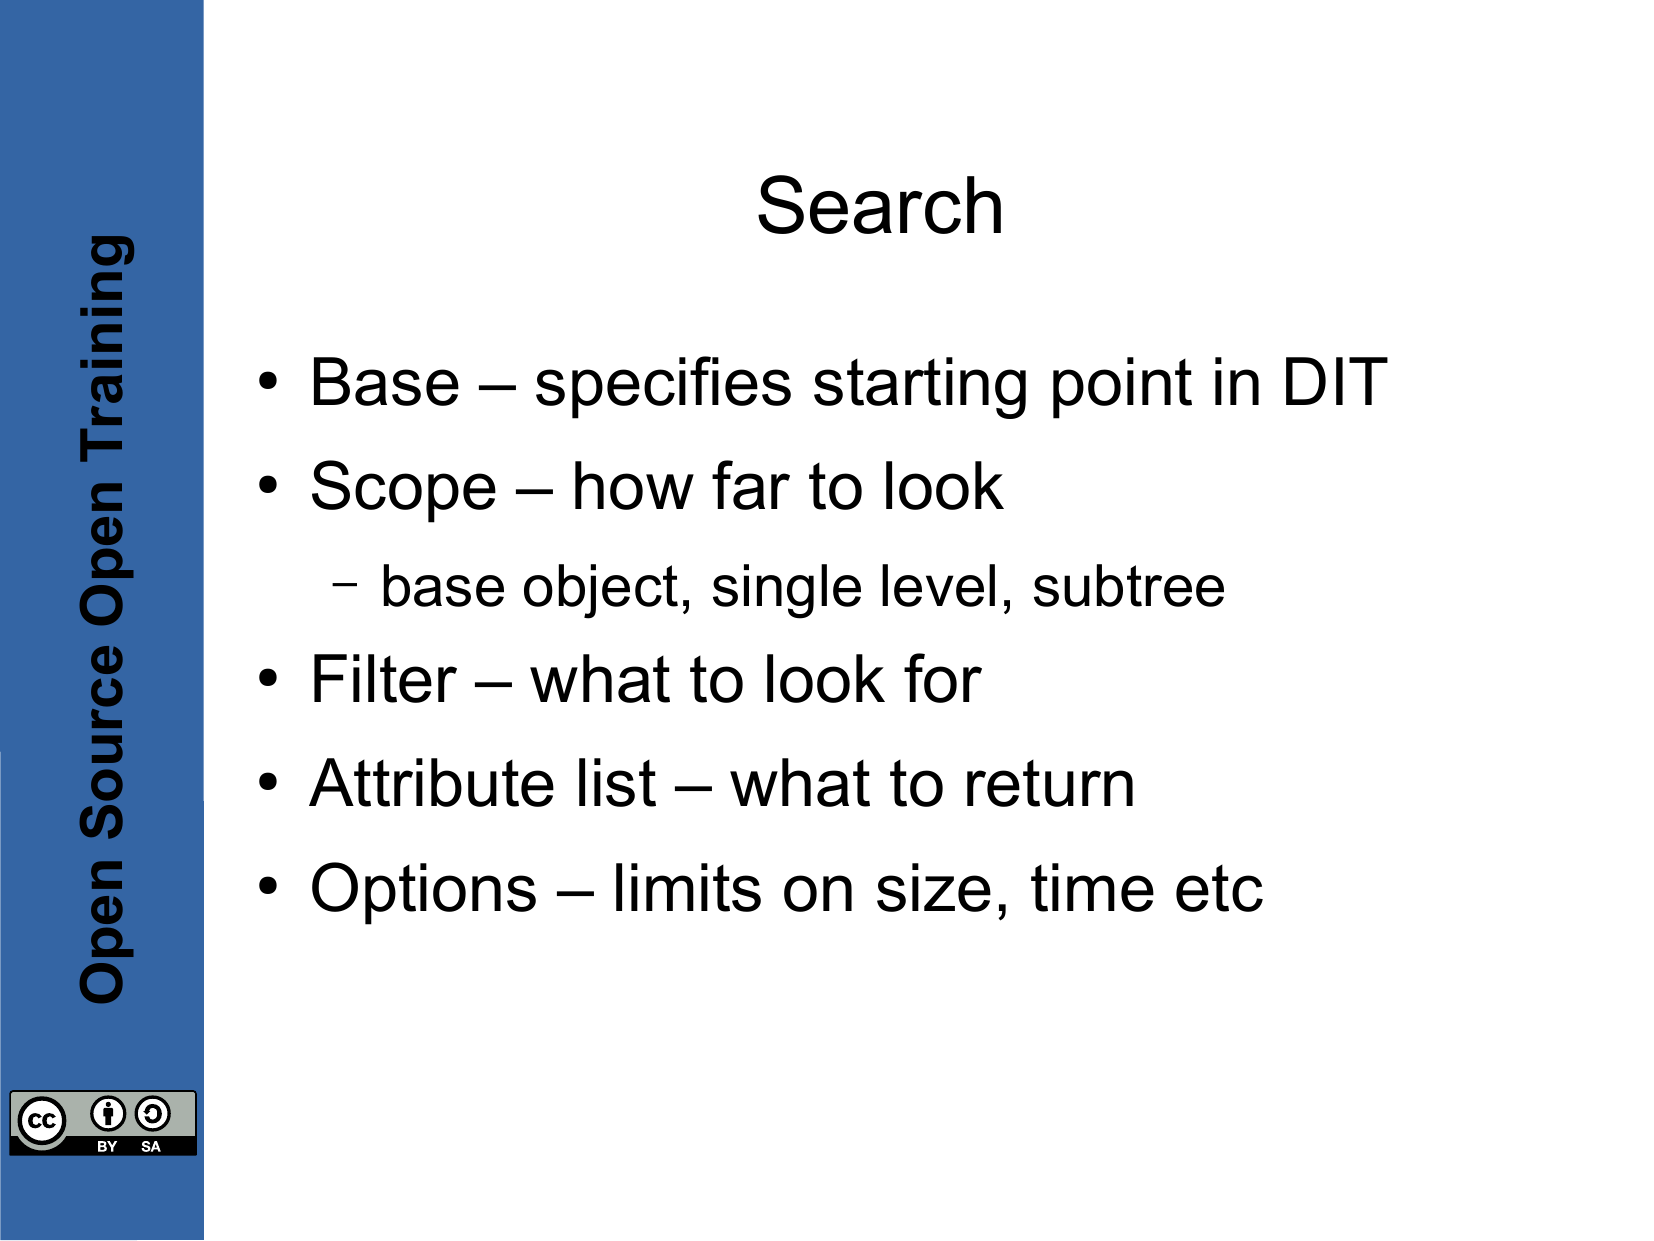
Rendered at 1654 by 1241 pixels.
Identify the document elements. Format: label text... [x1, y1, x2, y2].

title Search [227, 102, 1534, 310]
list Base – specifies starting point in DIT Scope – how far to look base object, single level, subtree Filter – what to look for Attribute list – what to return Options – limits on size, time etc [238, 344, 1534, 1127]
